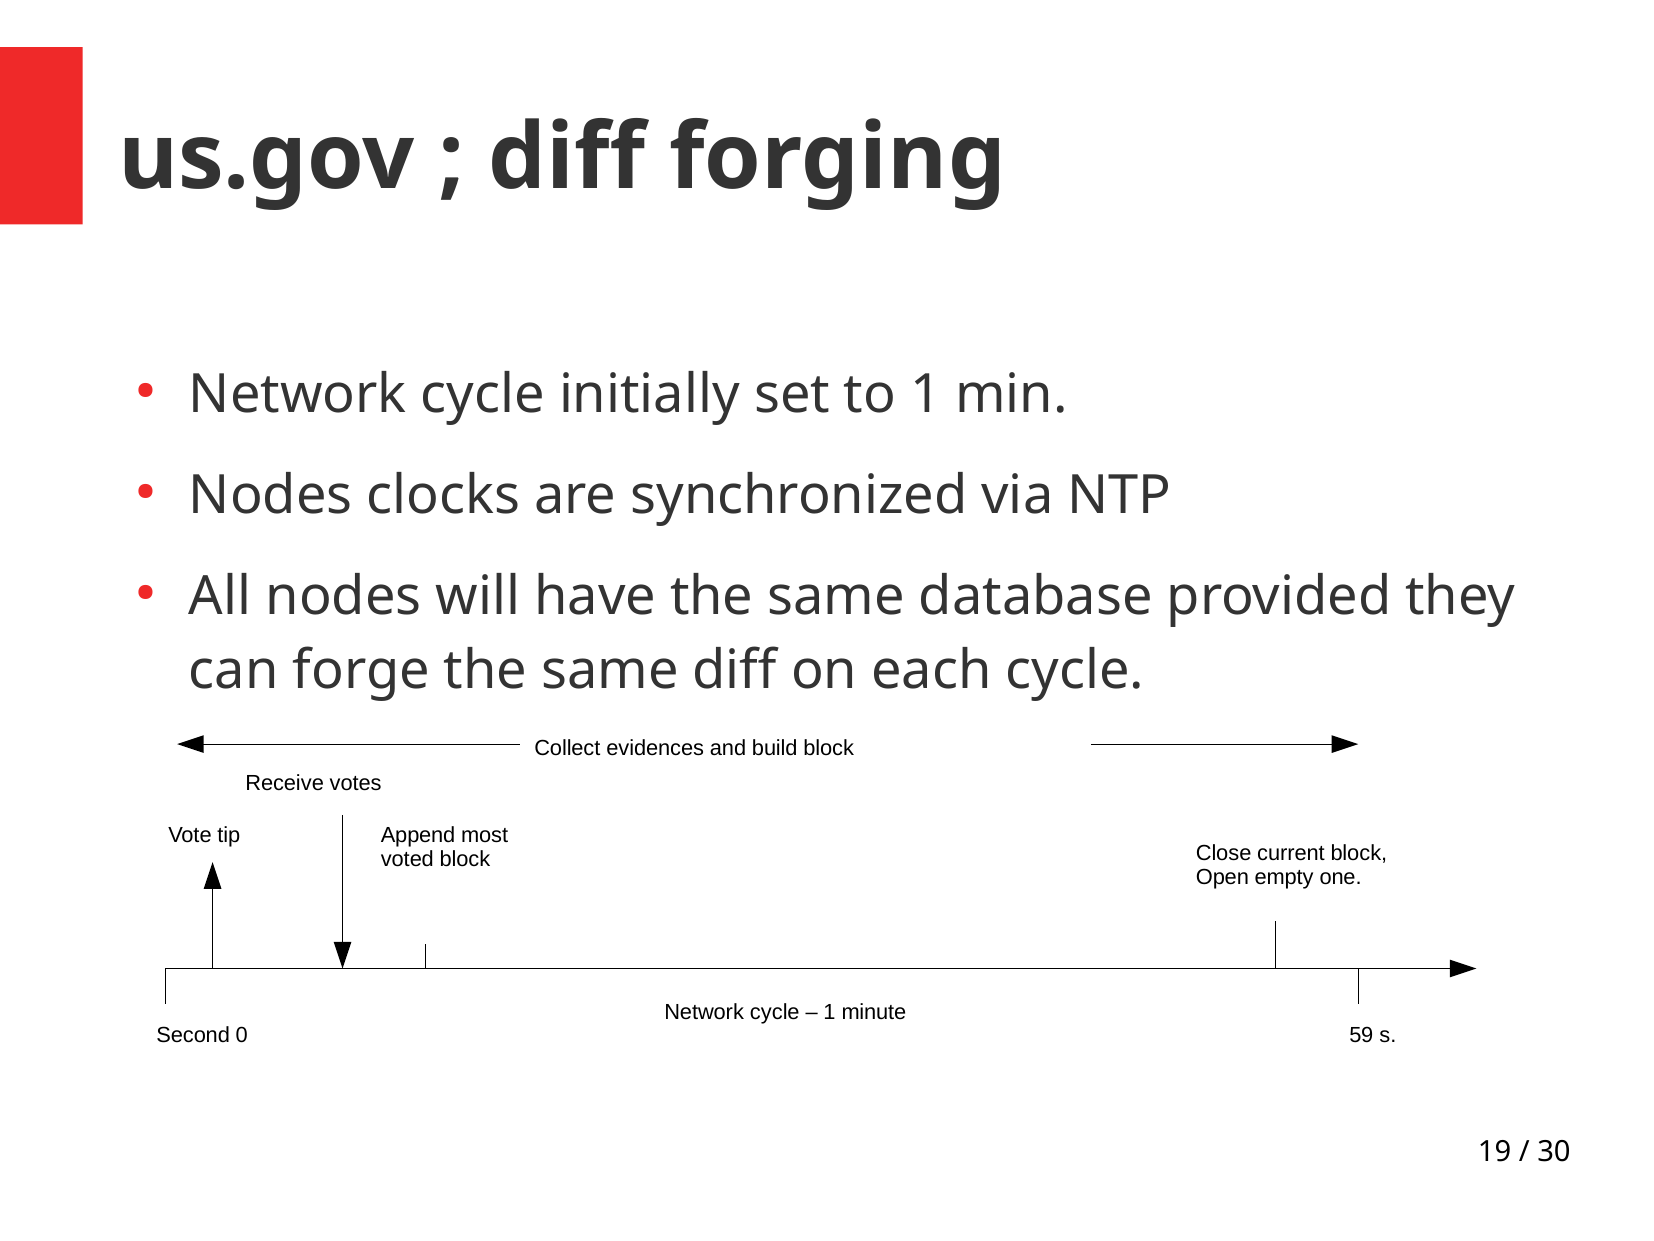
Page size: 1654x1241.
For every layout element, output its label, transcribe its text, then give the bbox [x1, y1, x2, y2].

text_box Append most voted block [366, 814, 579, 977]
text_box Vote tip [153, 814, 256, 855]
text_box Receive votes [230, 763, 397, 803]
text_box Close current block, Open empty one. [1181, 832, 1403, 897]
list Network cycle initially set to 1 min. Nodes clocks are synchronized via NTP All nodes will have the same database provided they can forge the same diff on each cycle. [118, 354, 1536, 745]
text_box Collect evidences and build block [519, 727, 870, 768]
text_box Network cycle – 1 minute [649, 992, 1146, 1081]
text_box 59 s. [1334, 1015, 1439, 1091]
title us.gov ; diff forging [118, 49, 1571, 257]
text_box Second 0 [141, 1015, 263, 1055]
